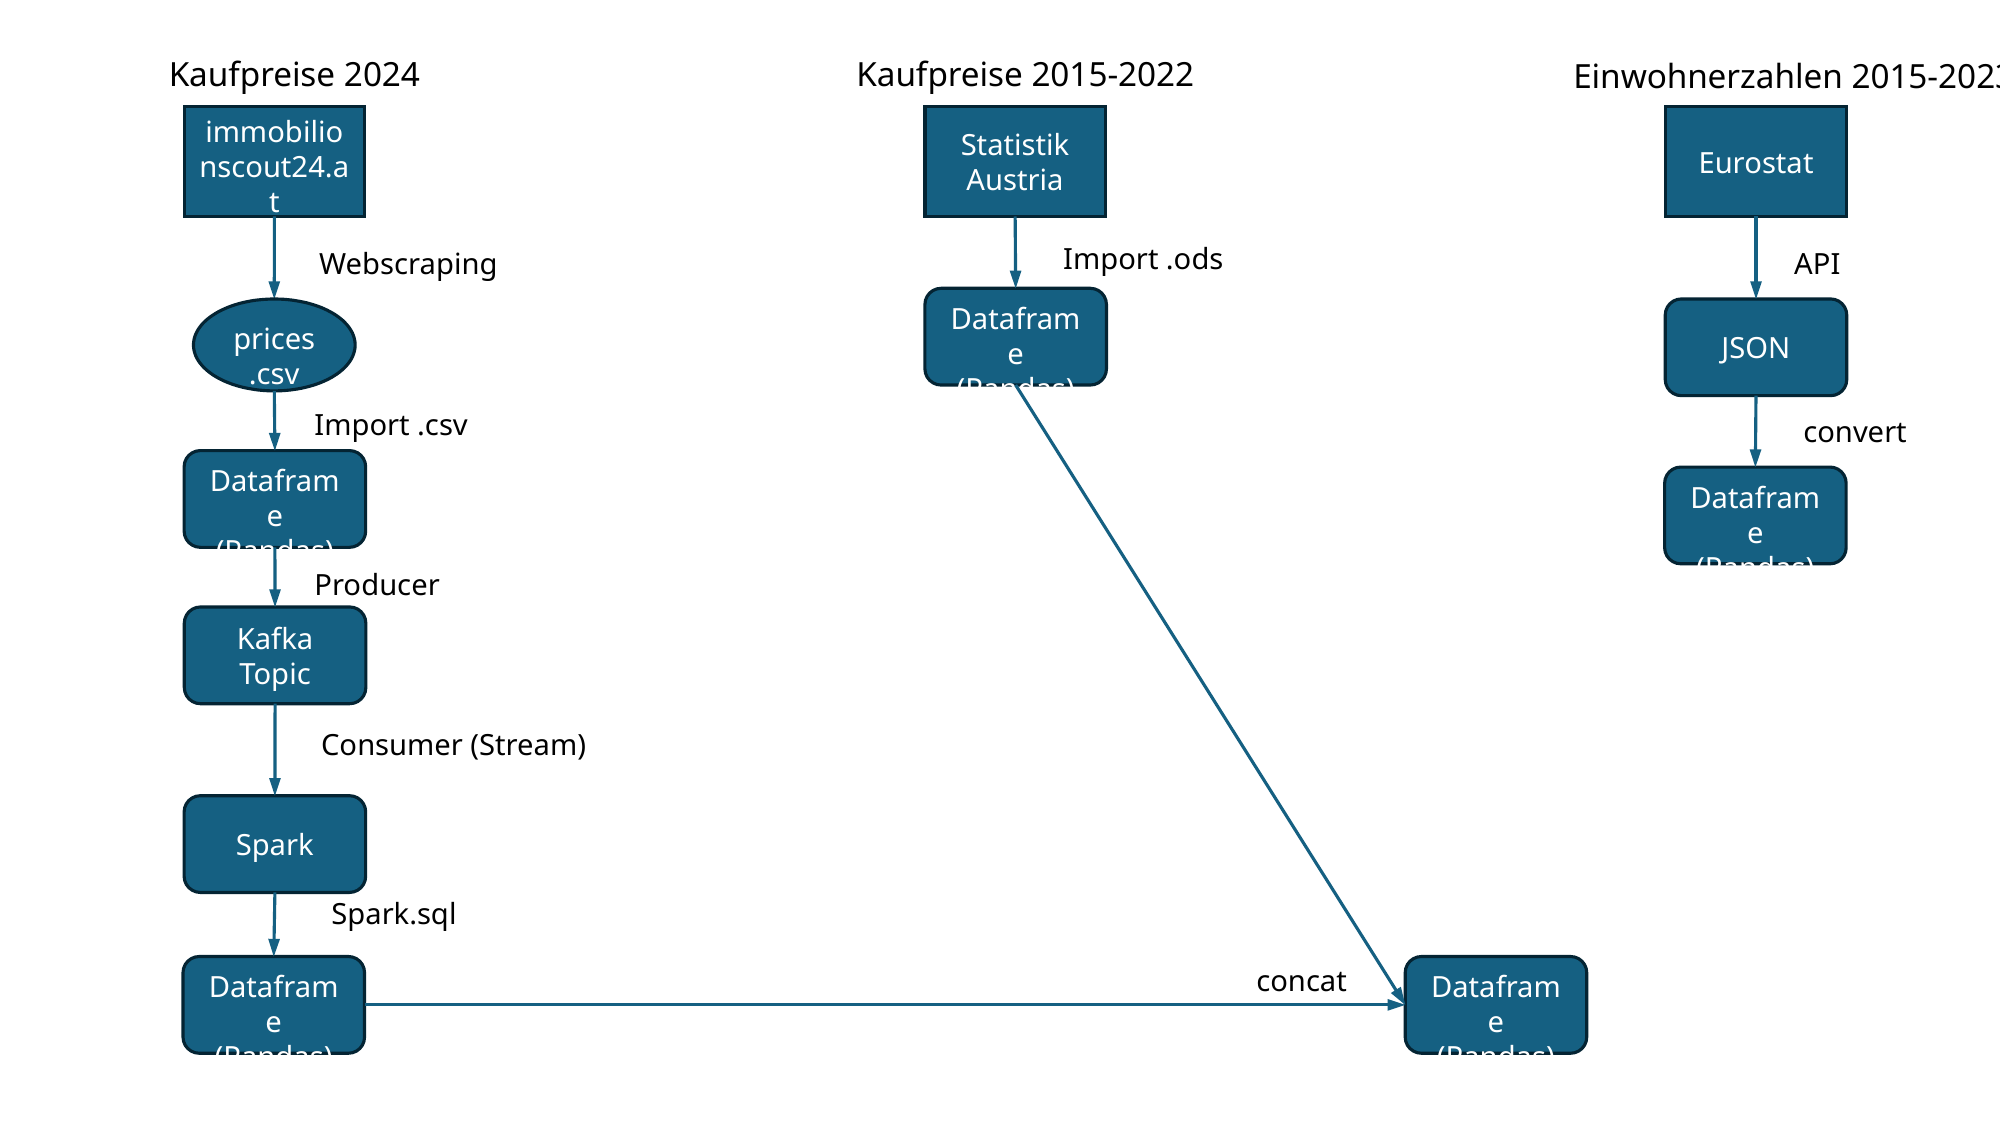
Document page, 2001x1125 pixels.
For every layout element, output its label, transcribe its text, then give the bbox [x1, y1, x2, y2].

text_box Statistik Austria [925, 106, 1105, 216]
text_box Producer [299, 558, 447, 610]
text_box Dataframe (Pandas) [183, 956, 365, 1054]
text_box JSON [1665, 298, 1847, 396]
text_box Kafka Topic [184, 606, 366, 704]
text_box Spark [184, 795, 366, 893]
text_box Einwohnerzahlen 2015-2023 [1558, 48, 2000, 104]
text_box Dataframe (Pandas) [1664, 467, 1847, 564]
text_box concat [1241, 954, 1360, 1005]
text_box prices.csv [193, 298, 356, 391]
text_box Kaufpreise 2024 [153, 45, 418, 102]
text_box Dataframe (Pandas) [184, 450, 366, 548]
text_box Import .csv [299, 398, 471, 450]
text_box Dataframe (Pandas) [1405, 956, 1587, 1054]
text_box Import .ods [1048, 232, 1224, 283]
text_box Webscraping [304, 237, 501, 289]
text_box Kaufpreise 2015-2022 [841, 45, 1189, 102]
text_box Dataframe (Pandas) [924, 288, 1107, 386]
text_box immobilionscout24.at [184, 106, 365, 216]
text_box convert [1788, 406, 1915, 457]
text_box Eurostat [1666, 106, 1846, 216]
text_box Spark.sql [316, 888, 467, 939]
text_box API [1779, 237, 1852, 289]
text_box Consumer (Stream) [306, 718, 587, 770]
